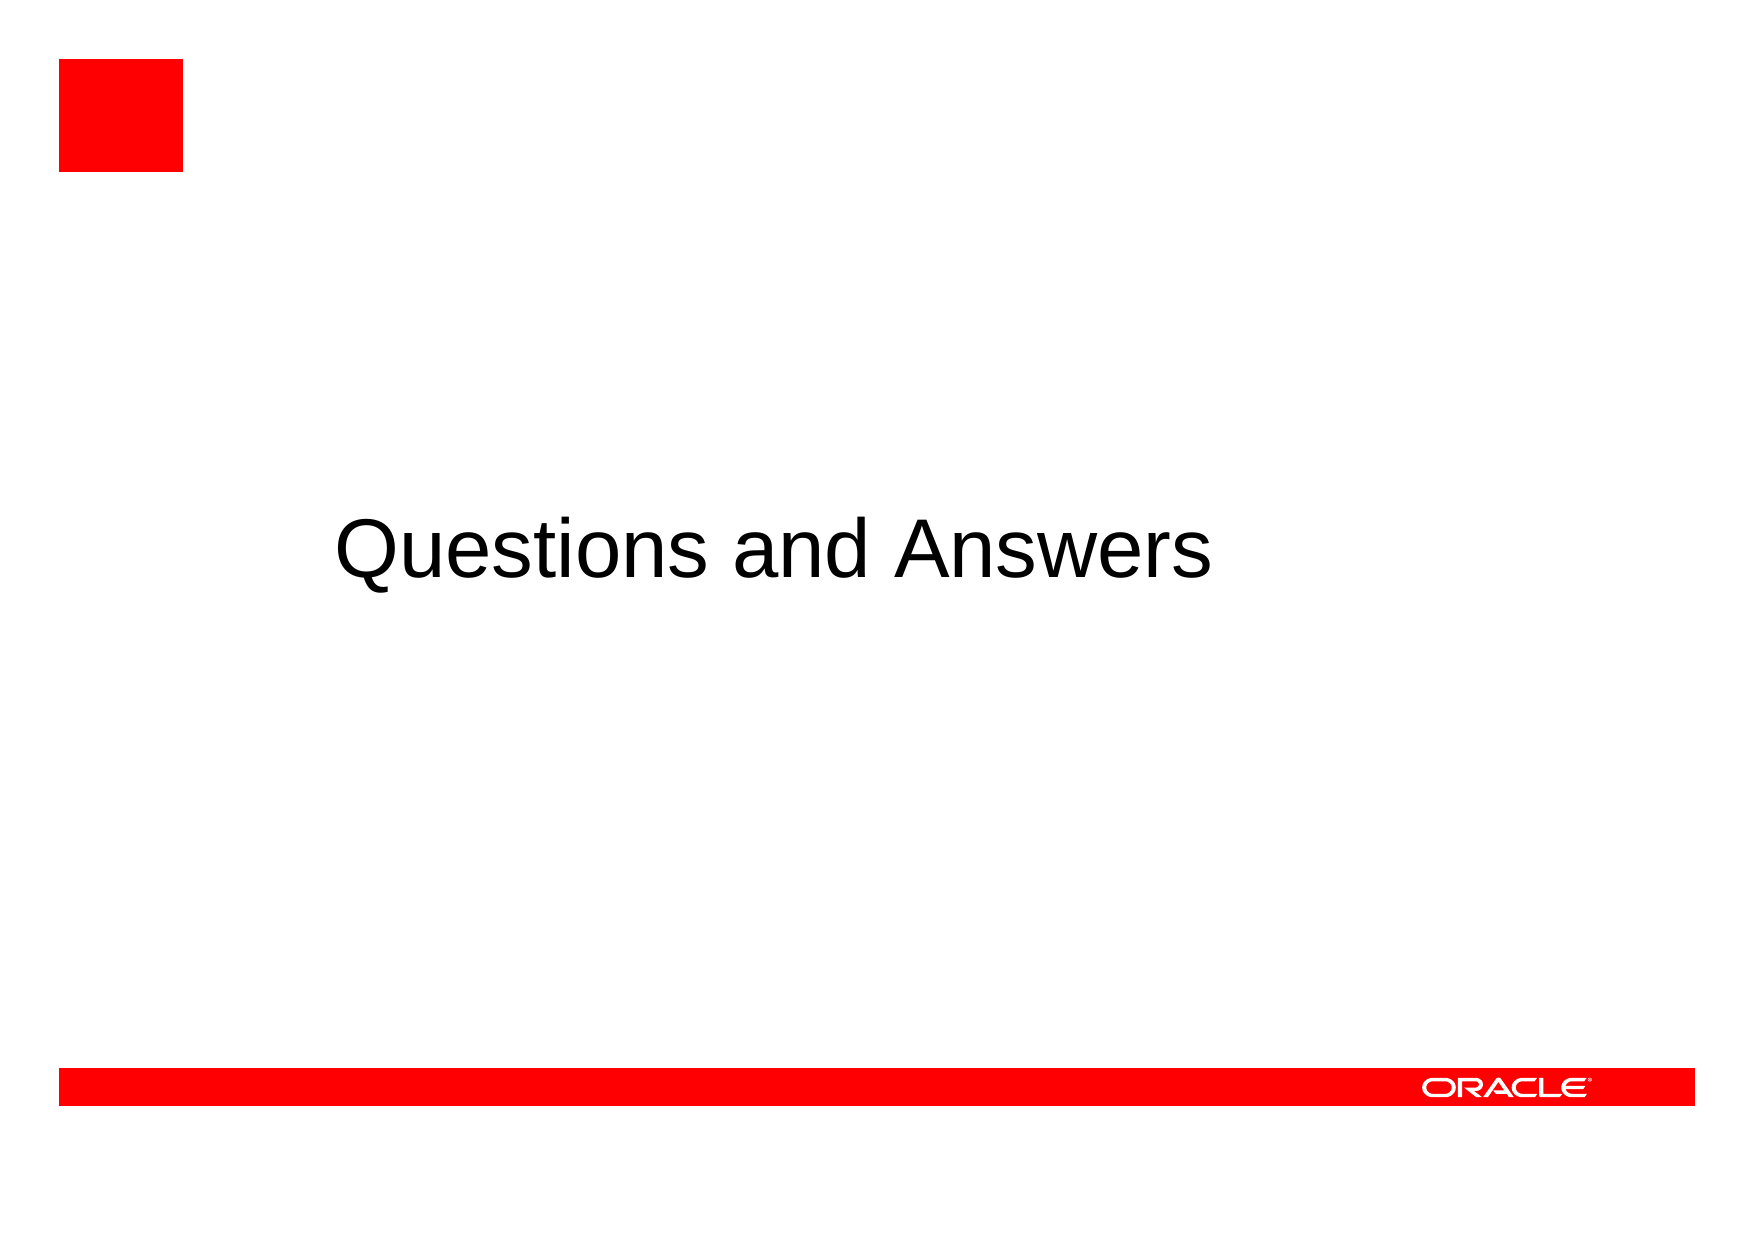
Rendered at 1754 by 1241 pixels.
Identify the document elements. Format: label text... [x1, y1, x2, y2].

picture [59, 59, 183, 172]
picture [1684, 1068, 1695, 1106]
list Questions and Answers [334, 501, 1684, 1241]
picture [59, 1068, 334, 1106]
